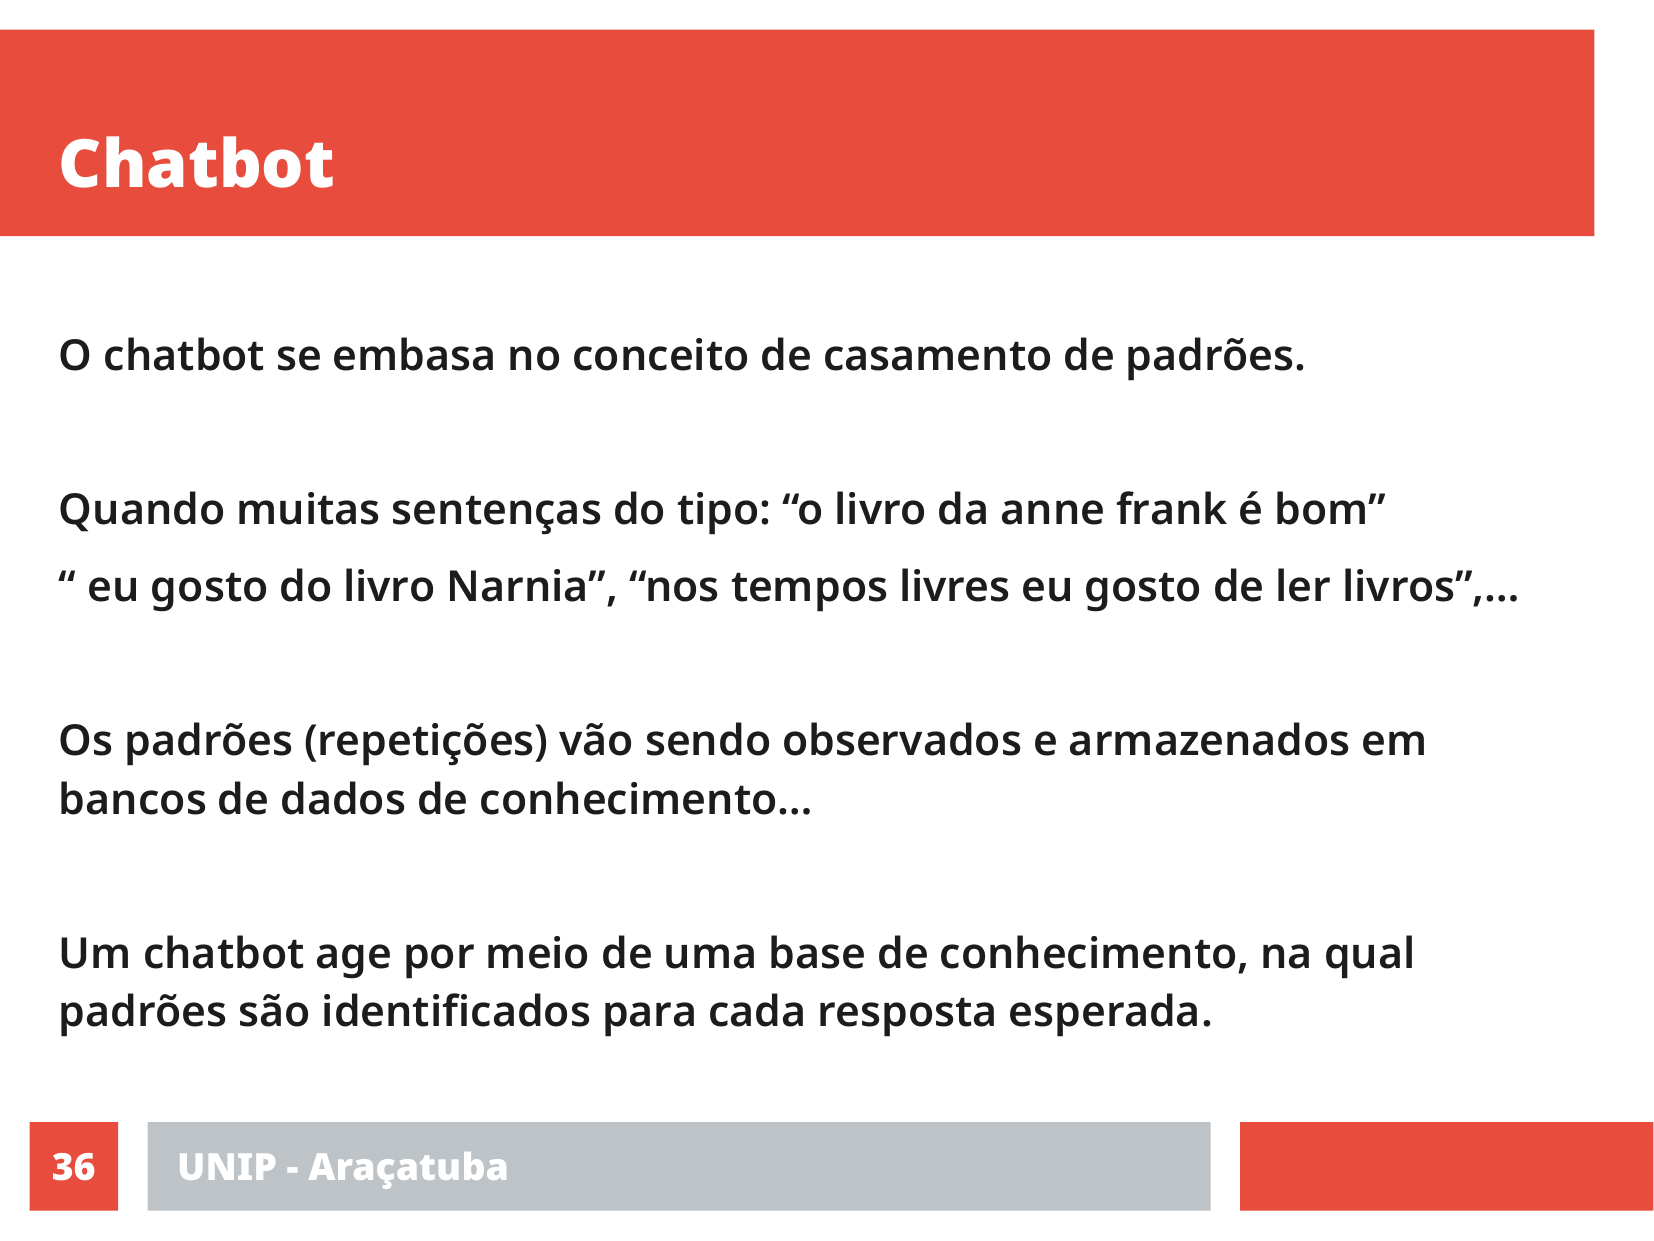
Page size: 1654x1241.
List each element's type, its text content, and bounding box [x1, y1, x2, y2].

list O chatbot se embasa no conceito de casamento de padrões. Quando muitas sentenças do tipo: “o livro da anne frank é bom” “ eu gosto do livro Narnia”, “nos tempos livres eu gosto de ler livros”,… Os padrões (repetições) vão sendo observados e armazenados em bancos de dados de conhecimento… Um chatbot age por meio de uma base de conhecimento, na qual padrões são identificados para cada resposta esperada. [59, 324, 1565, 1093]
title Chatbot [59, 59, 1595, 207]
